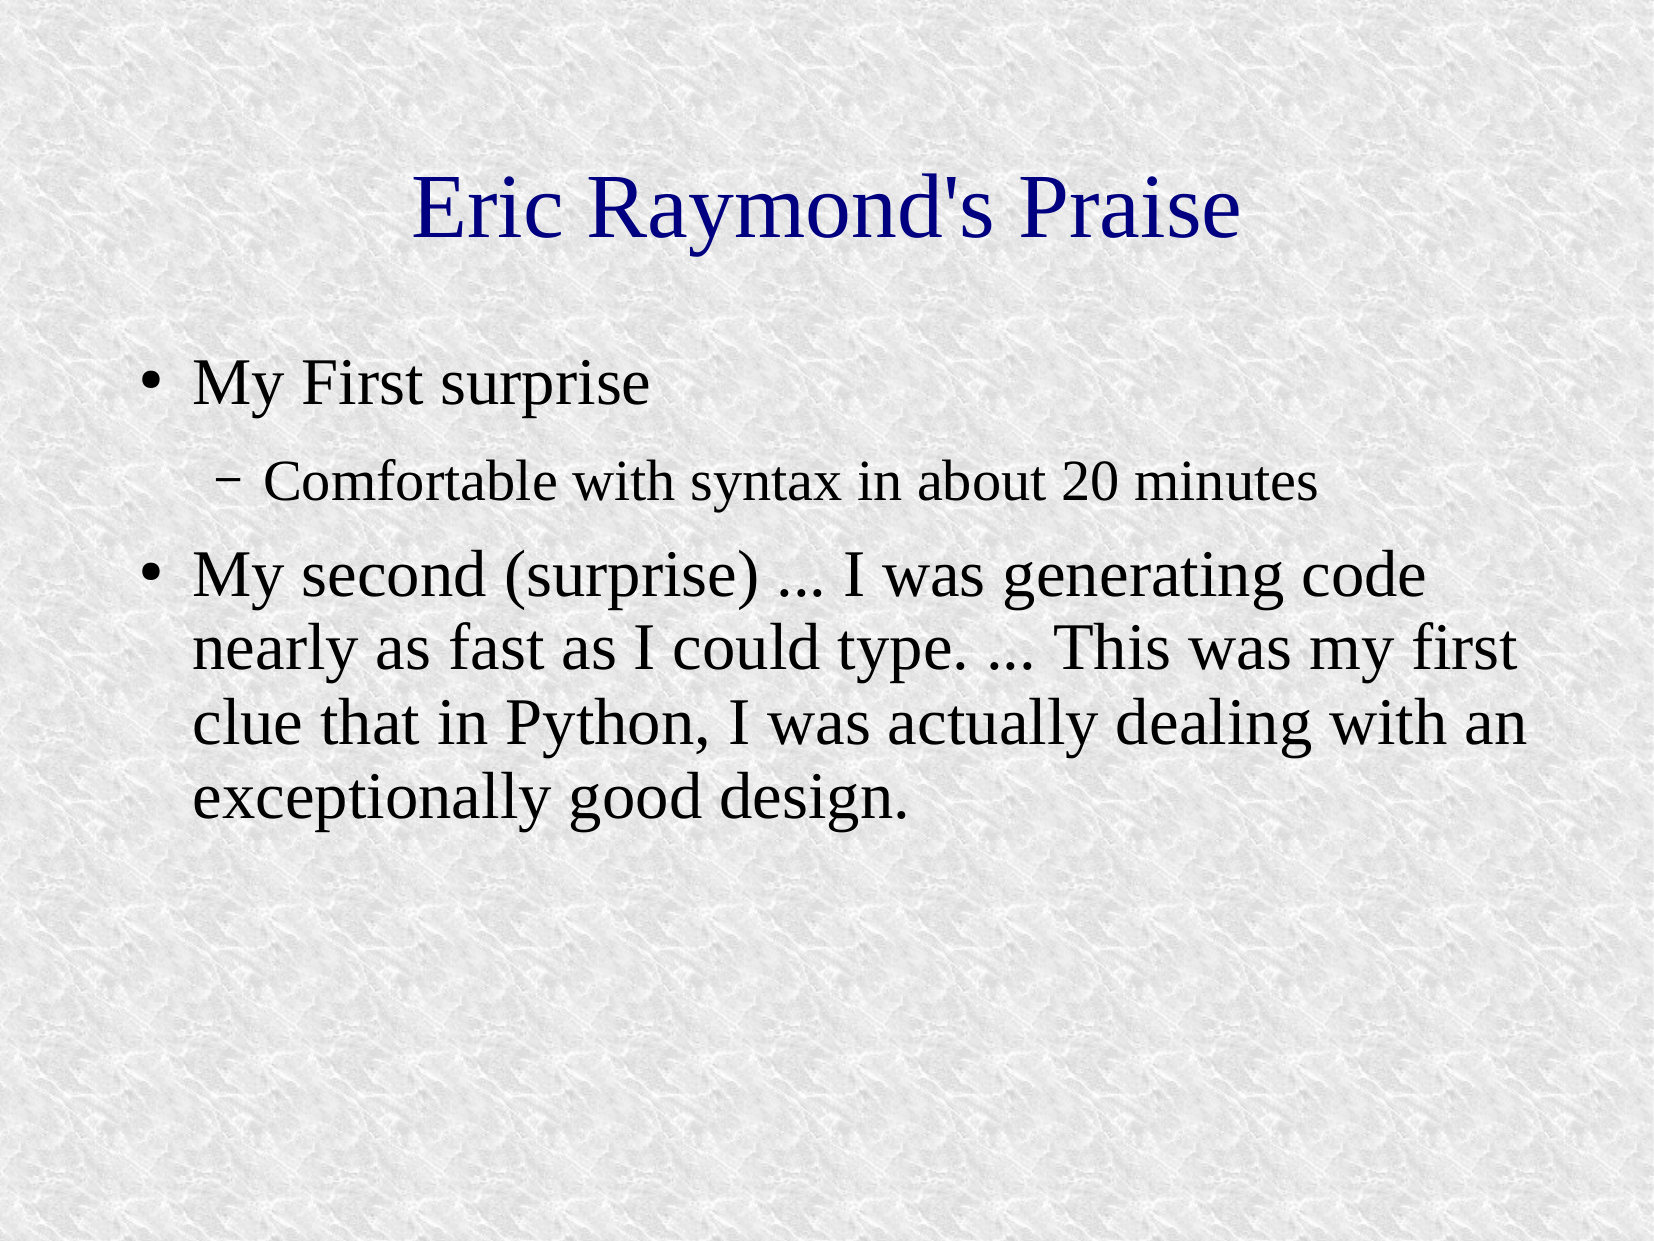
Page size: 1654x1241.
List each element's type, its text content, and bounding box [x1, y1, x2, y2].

list My First surprise Comfortable with syntax in about 20 minutes My second (surprise) ... I was generating code nearly as fast as I could type. ... This was my first clue that in Python, I was actually dealing with an exceptionally good design. [121, 344, 1534, 1127]
title Eric Raymond's Praise [121, 102, 1534, 311]
picture [0, 0, 1654, 1241]
